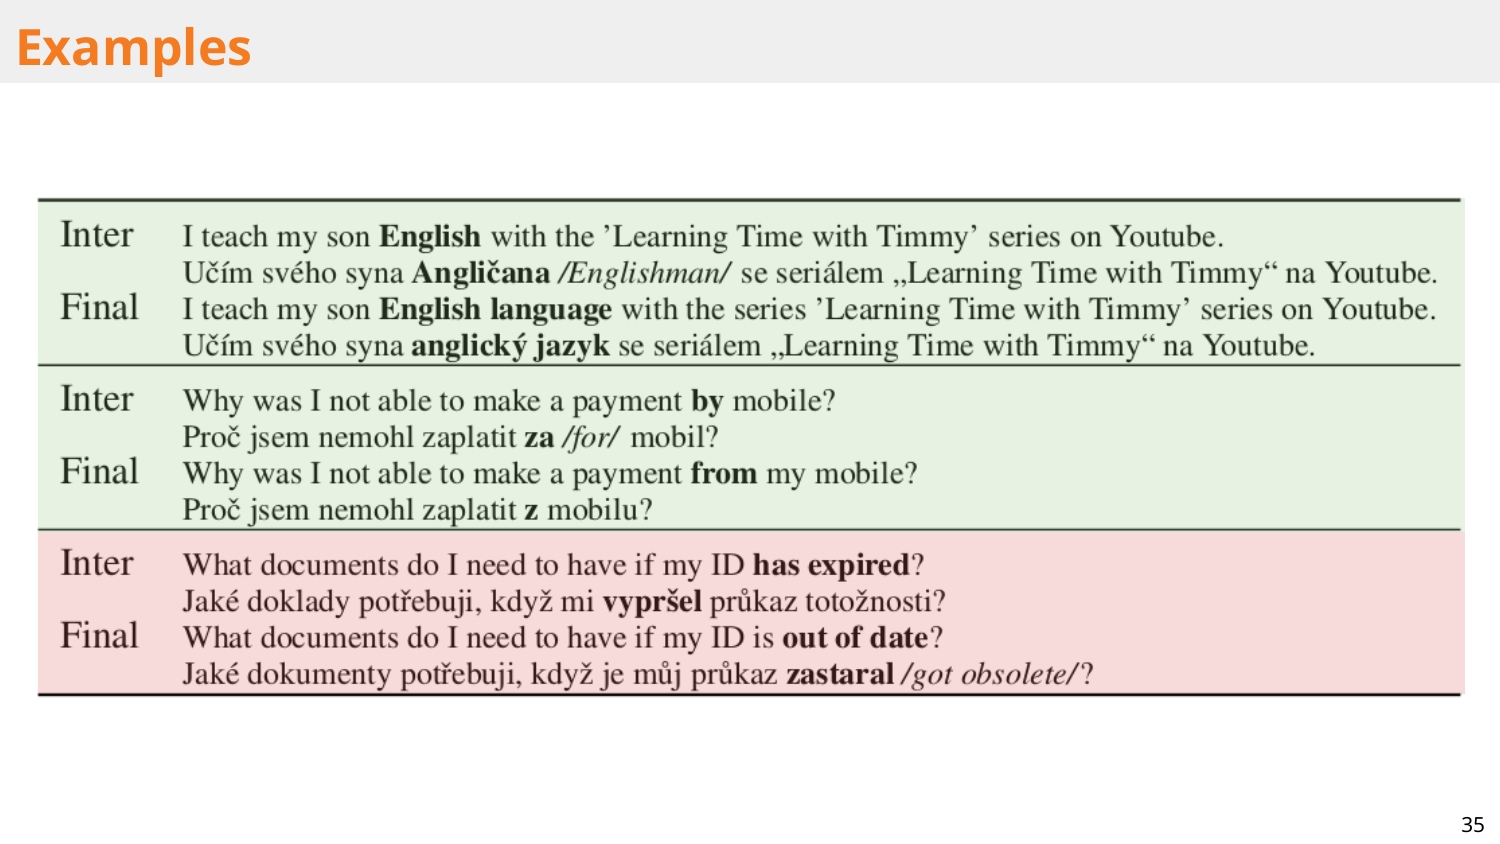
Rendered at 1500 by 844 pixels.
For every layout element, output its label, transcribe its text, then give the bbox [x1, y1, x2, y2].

picture [24, 182, 1475, 712]
slide_number <number> [1410, 807, 1500, 844]
text_box [37, 198, 1465, 695]
title Examples [0, 0, 1500, 83]
